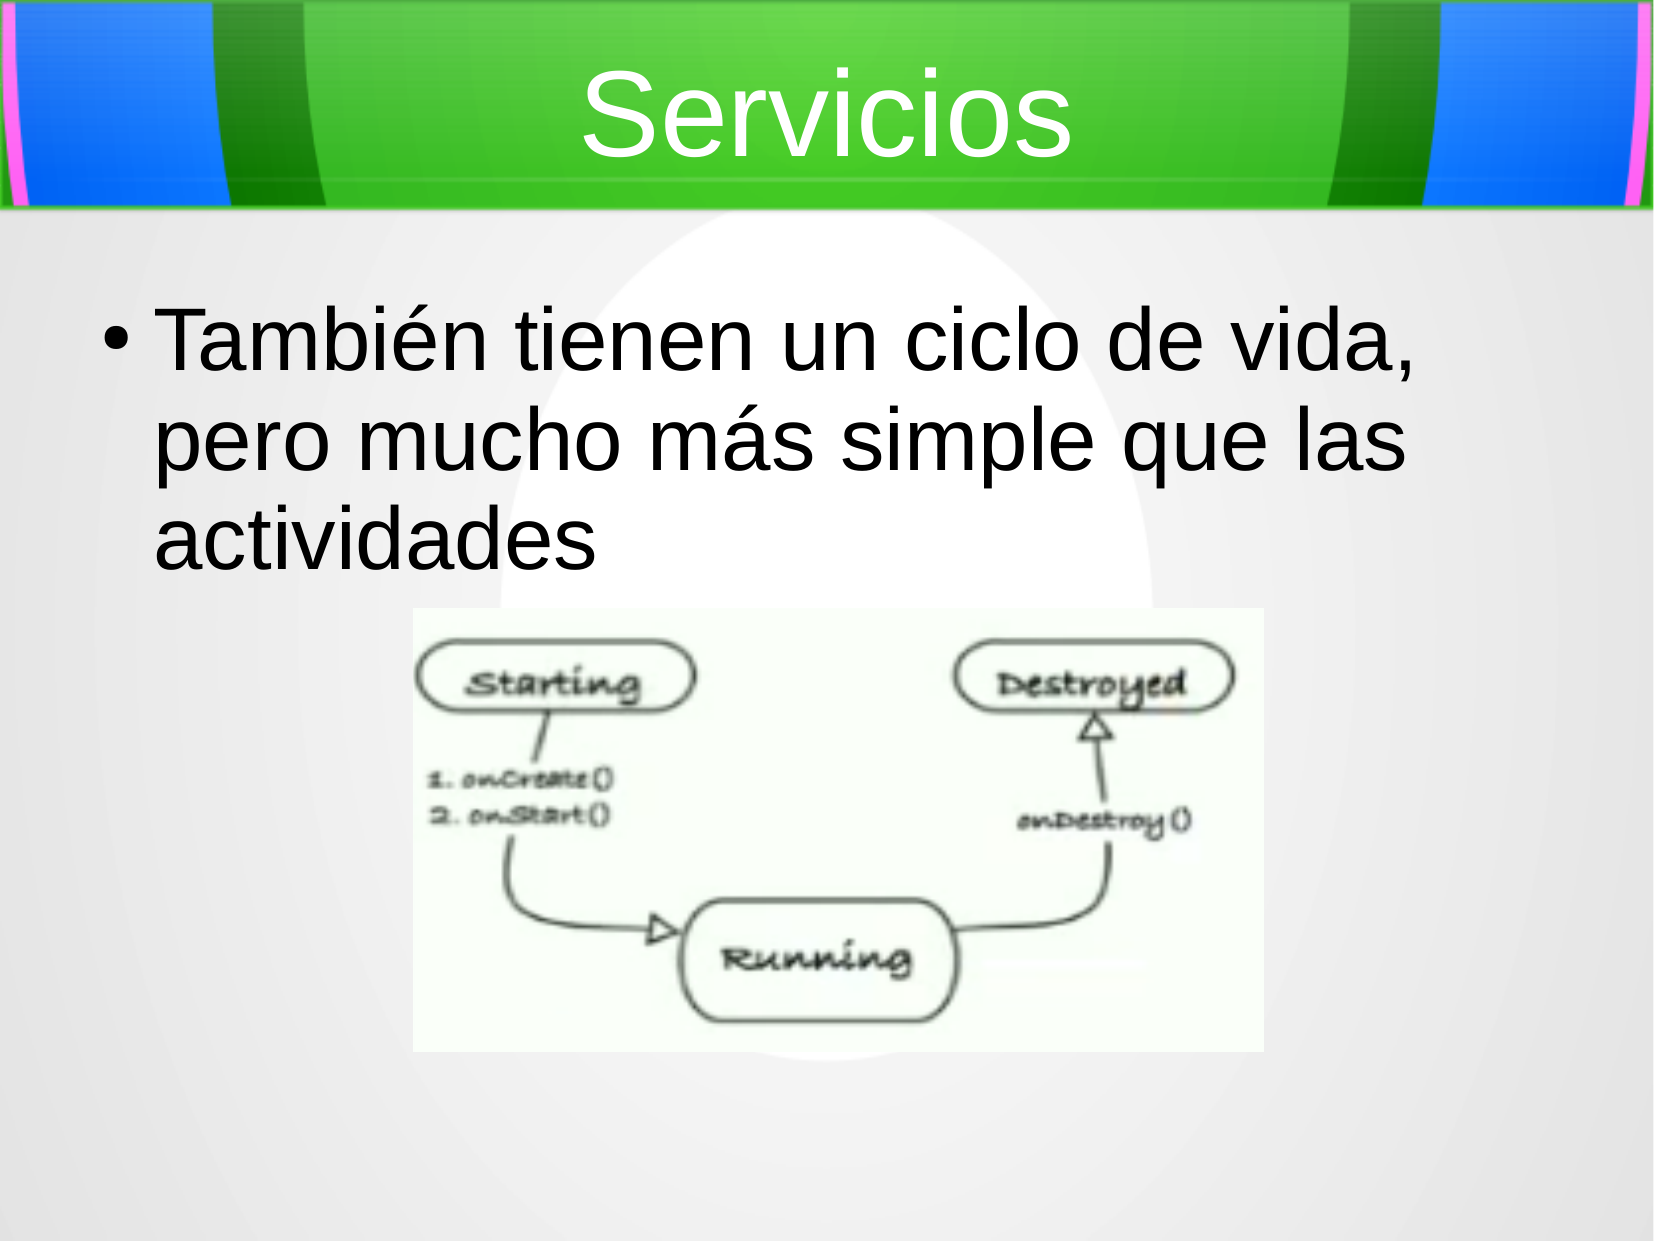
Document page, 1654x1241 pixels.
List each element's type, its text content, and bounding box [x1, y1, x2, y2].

title Servicios [82, 45, 1571, 183]
picture [0, 0, 1654, 1241]
list También tienen un ciclo de vida, pero mucho más simple que las actividades [82, 290, 1538, 1010]
